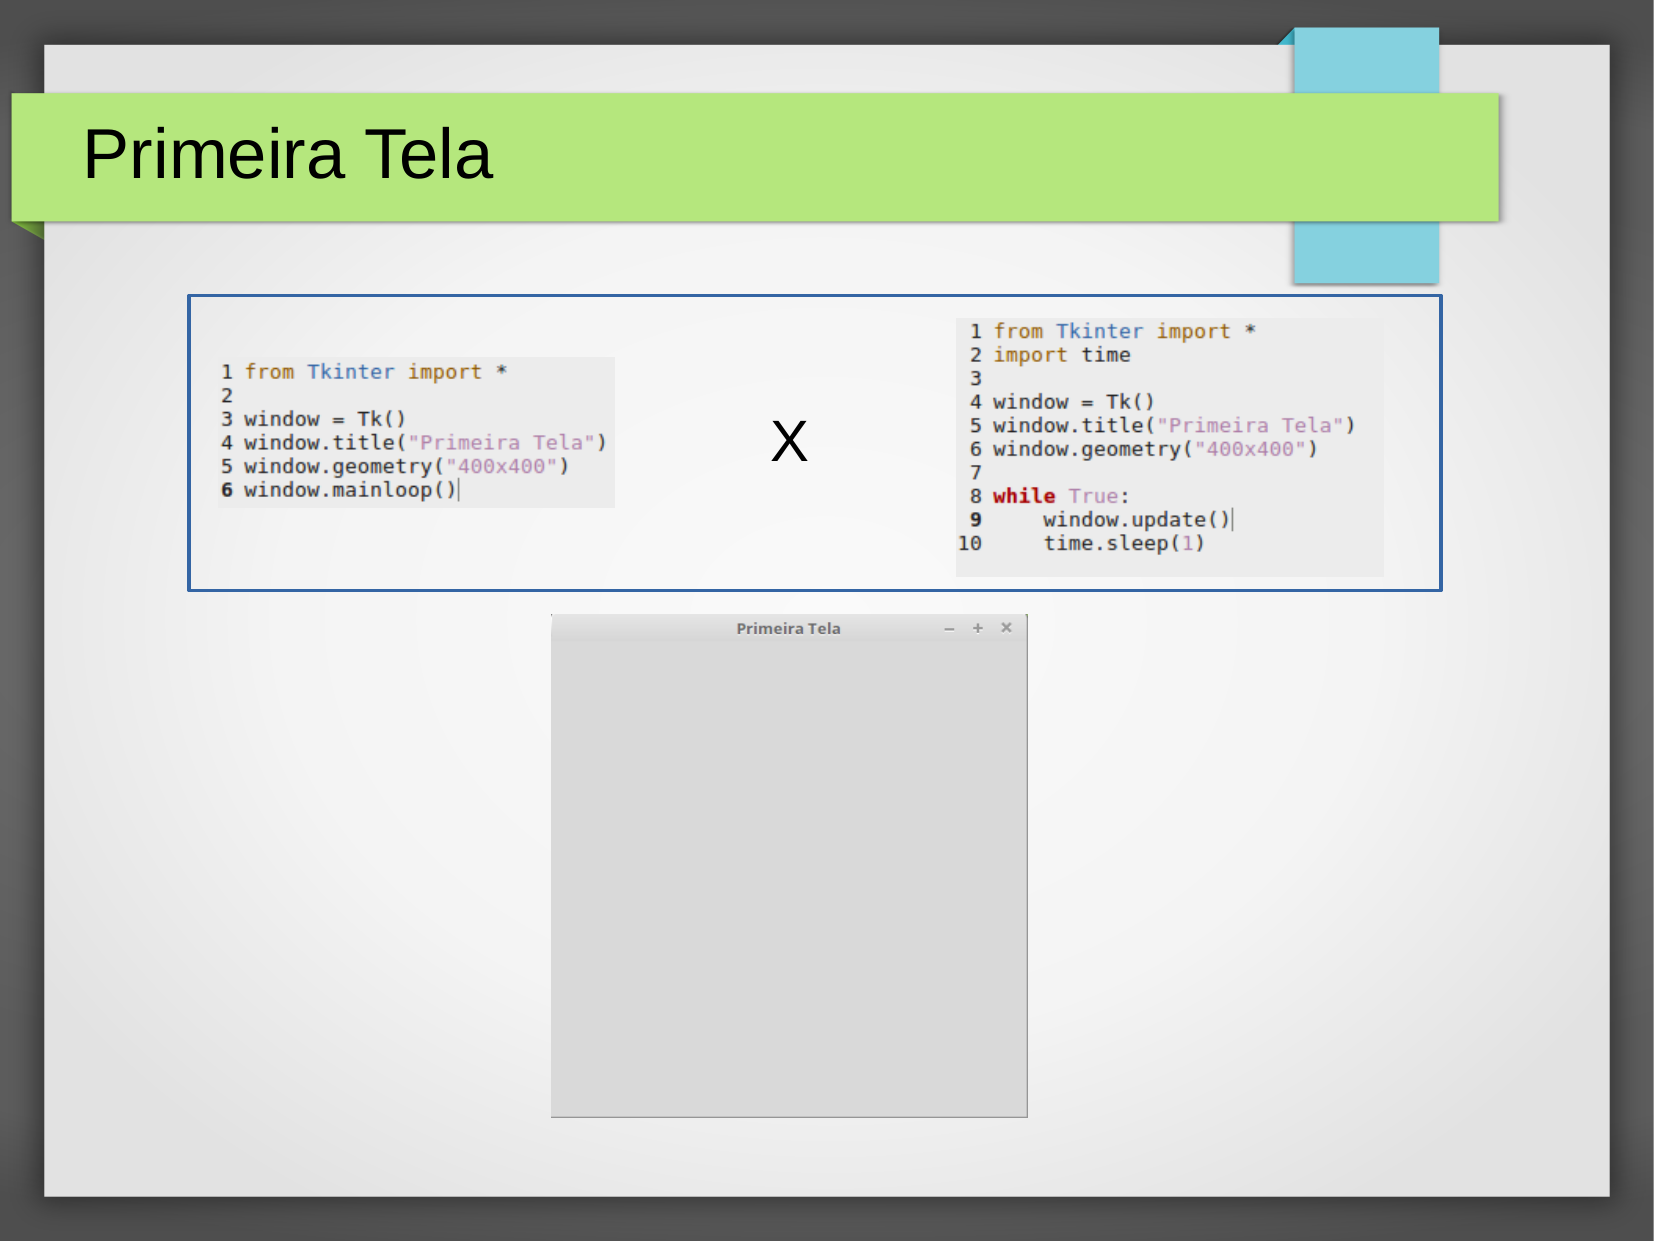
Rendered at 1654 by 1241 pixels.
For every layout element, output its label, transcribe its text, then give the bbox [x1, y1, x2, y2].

title Primeira Tela [82, 94, 1264, 213]
picture [0, 0, 1654, 1241]
text_box X [755, 401, 825, 482]
